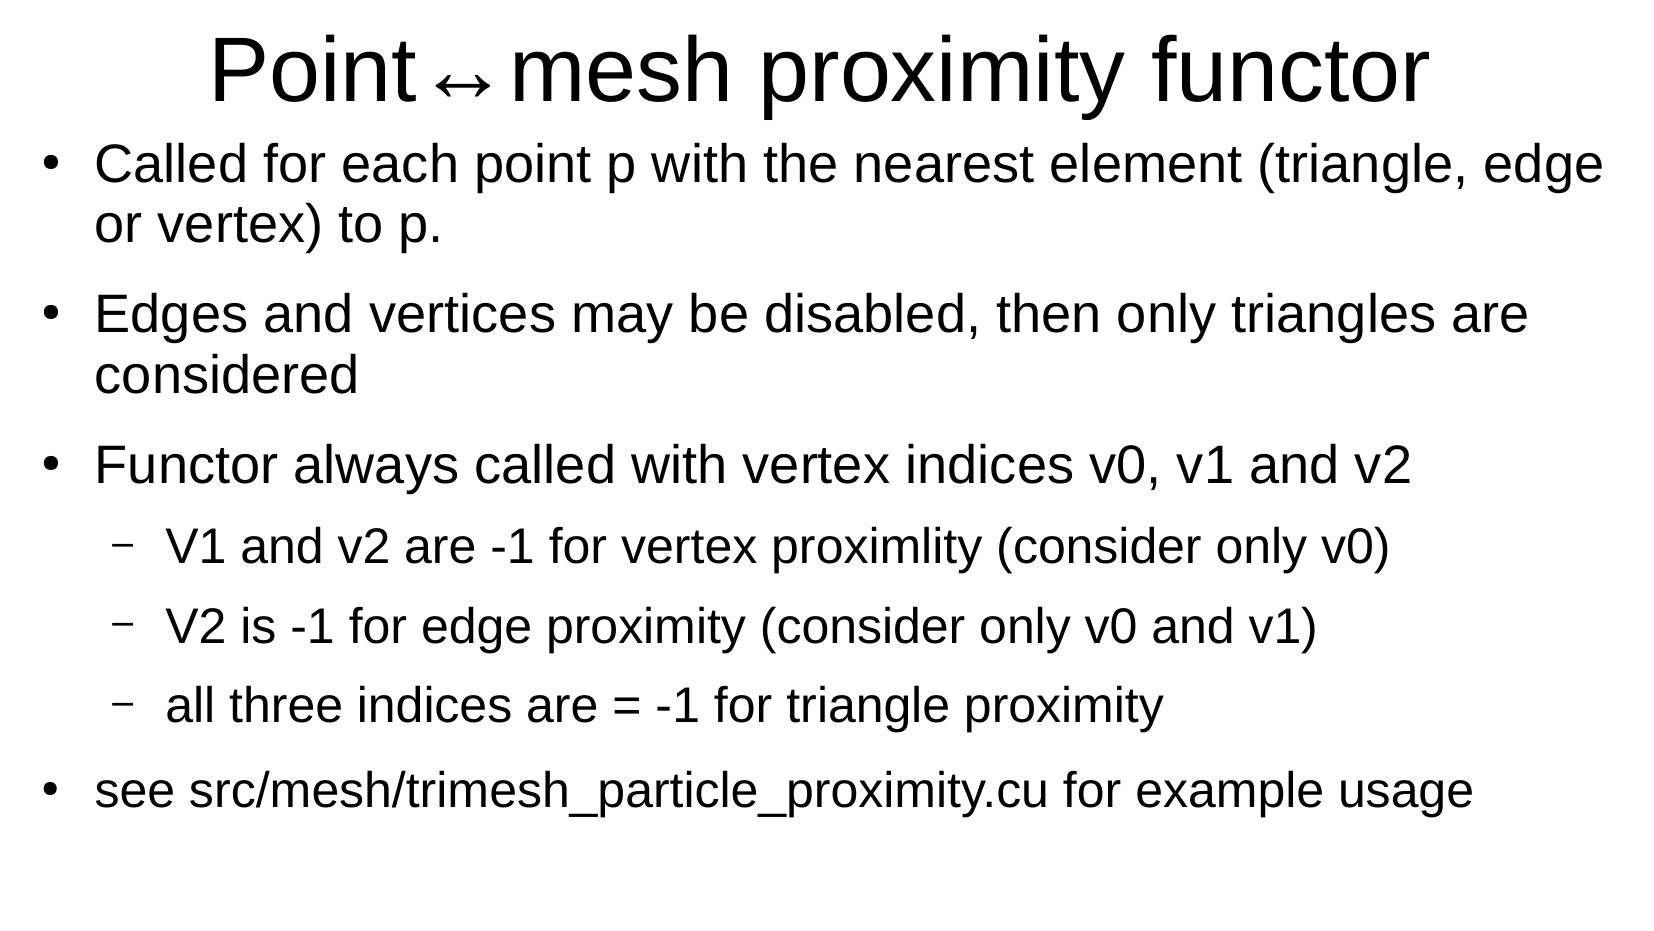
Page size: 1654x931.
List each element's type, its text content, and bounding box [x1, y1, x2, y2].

list Called for each point p with the nearest element (triangle, edge or vertex) to p. Edges and vertices may be disabled, then only triangles are considered Functor always called with vertex indices v0, v1 and v2 V1 and v2 are -1 for vertex proximlity (consider only v0) V2 is -1 for edge proximity (consider only v0 and v1) all three indices are = -1 for triangle proximity see src/mesh/trimesh_particle_proximity.cu for example usage [23, 133, 1654, 916]
title Point↔mesh proximity functor [76, 0, 1565, 133]
